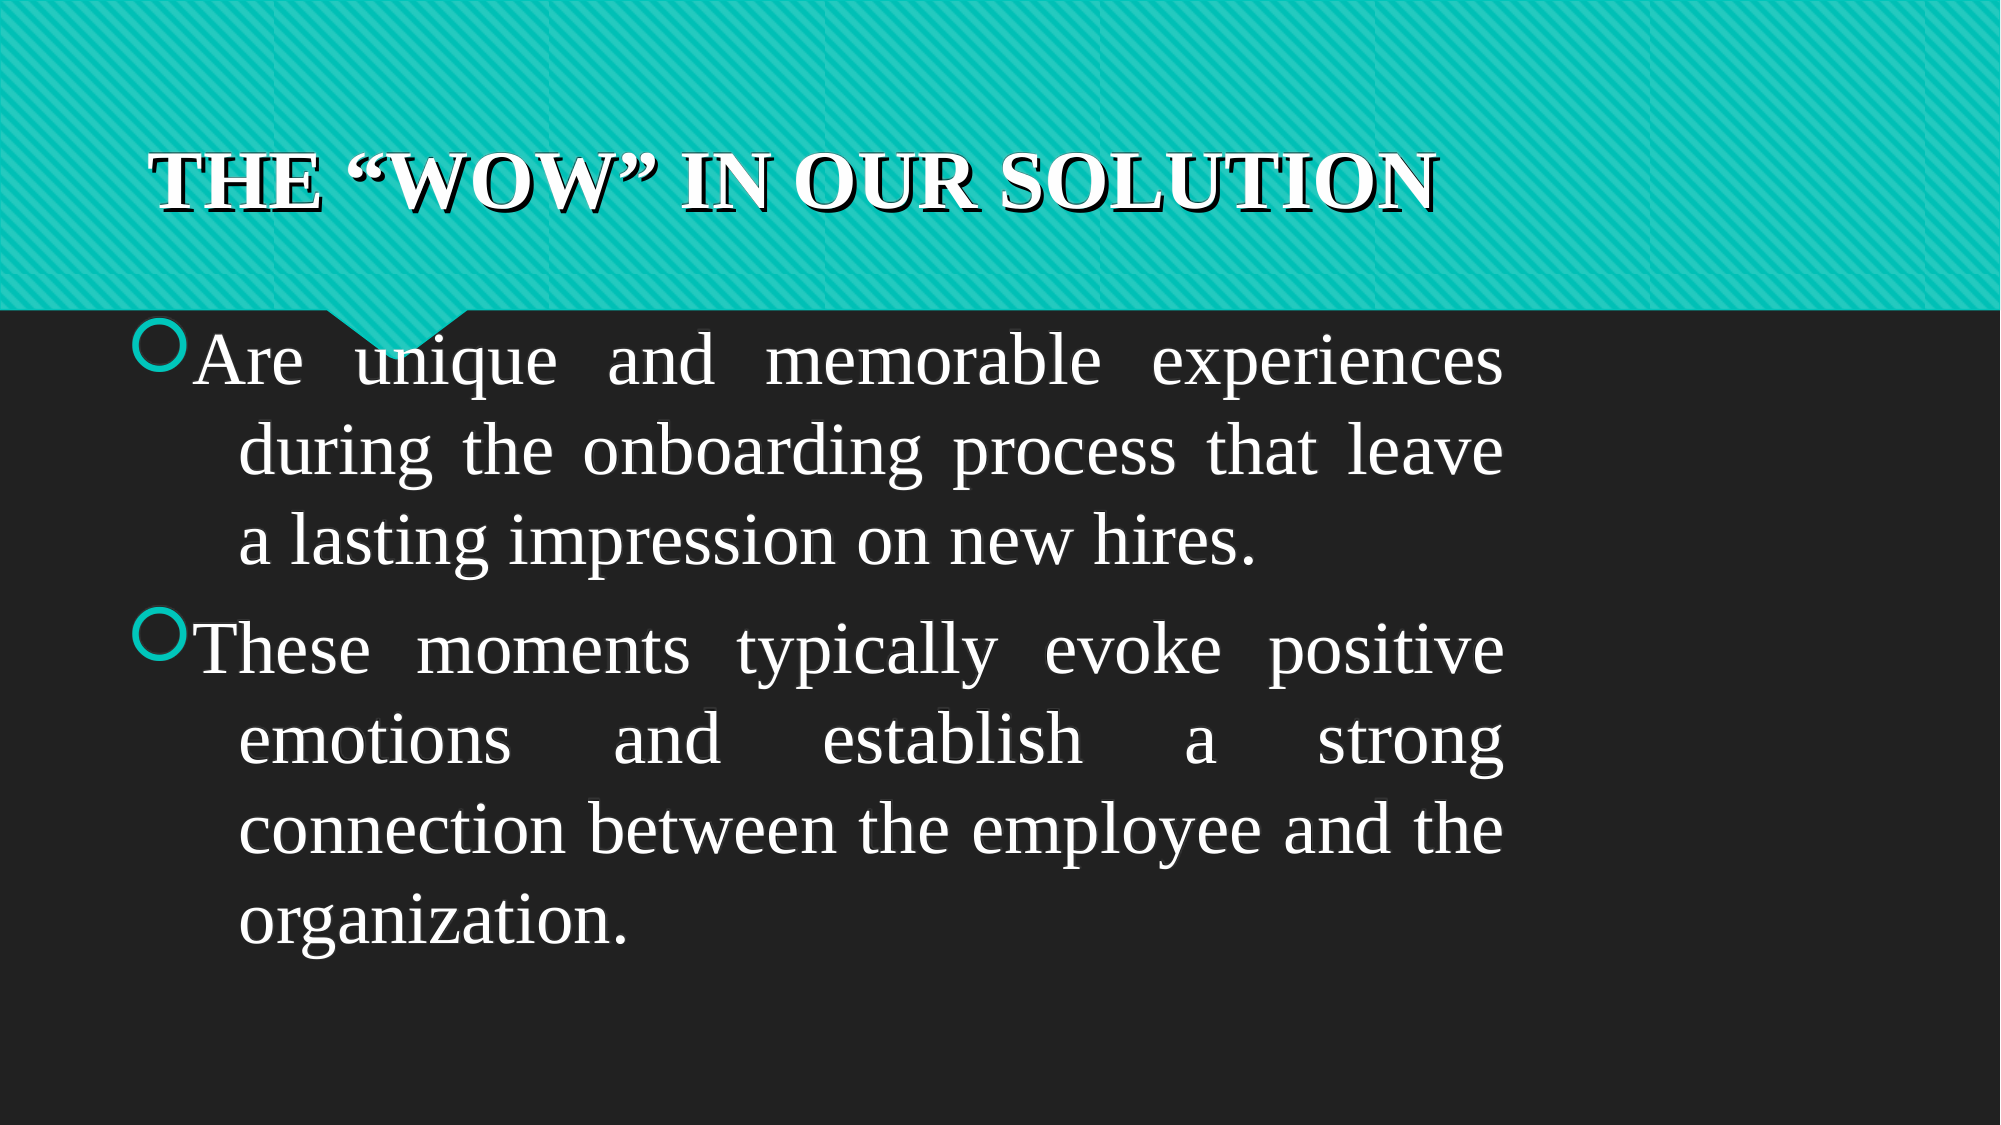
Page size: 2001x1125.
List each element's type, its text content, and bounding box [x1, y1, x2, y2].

list Are unique and memorable experiences during the onboarding process that leave a lasting impression on new hires. These moments typically evoke positive emotions and establish a strong connection between the employee and the organization. [111, 276, 1522, 992]
title THE “WOW” IN OUR SOLUTION [132, 73, 1868, 233]
